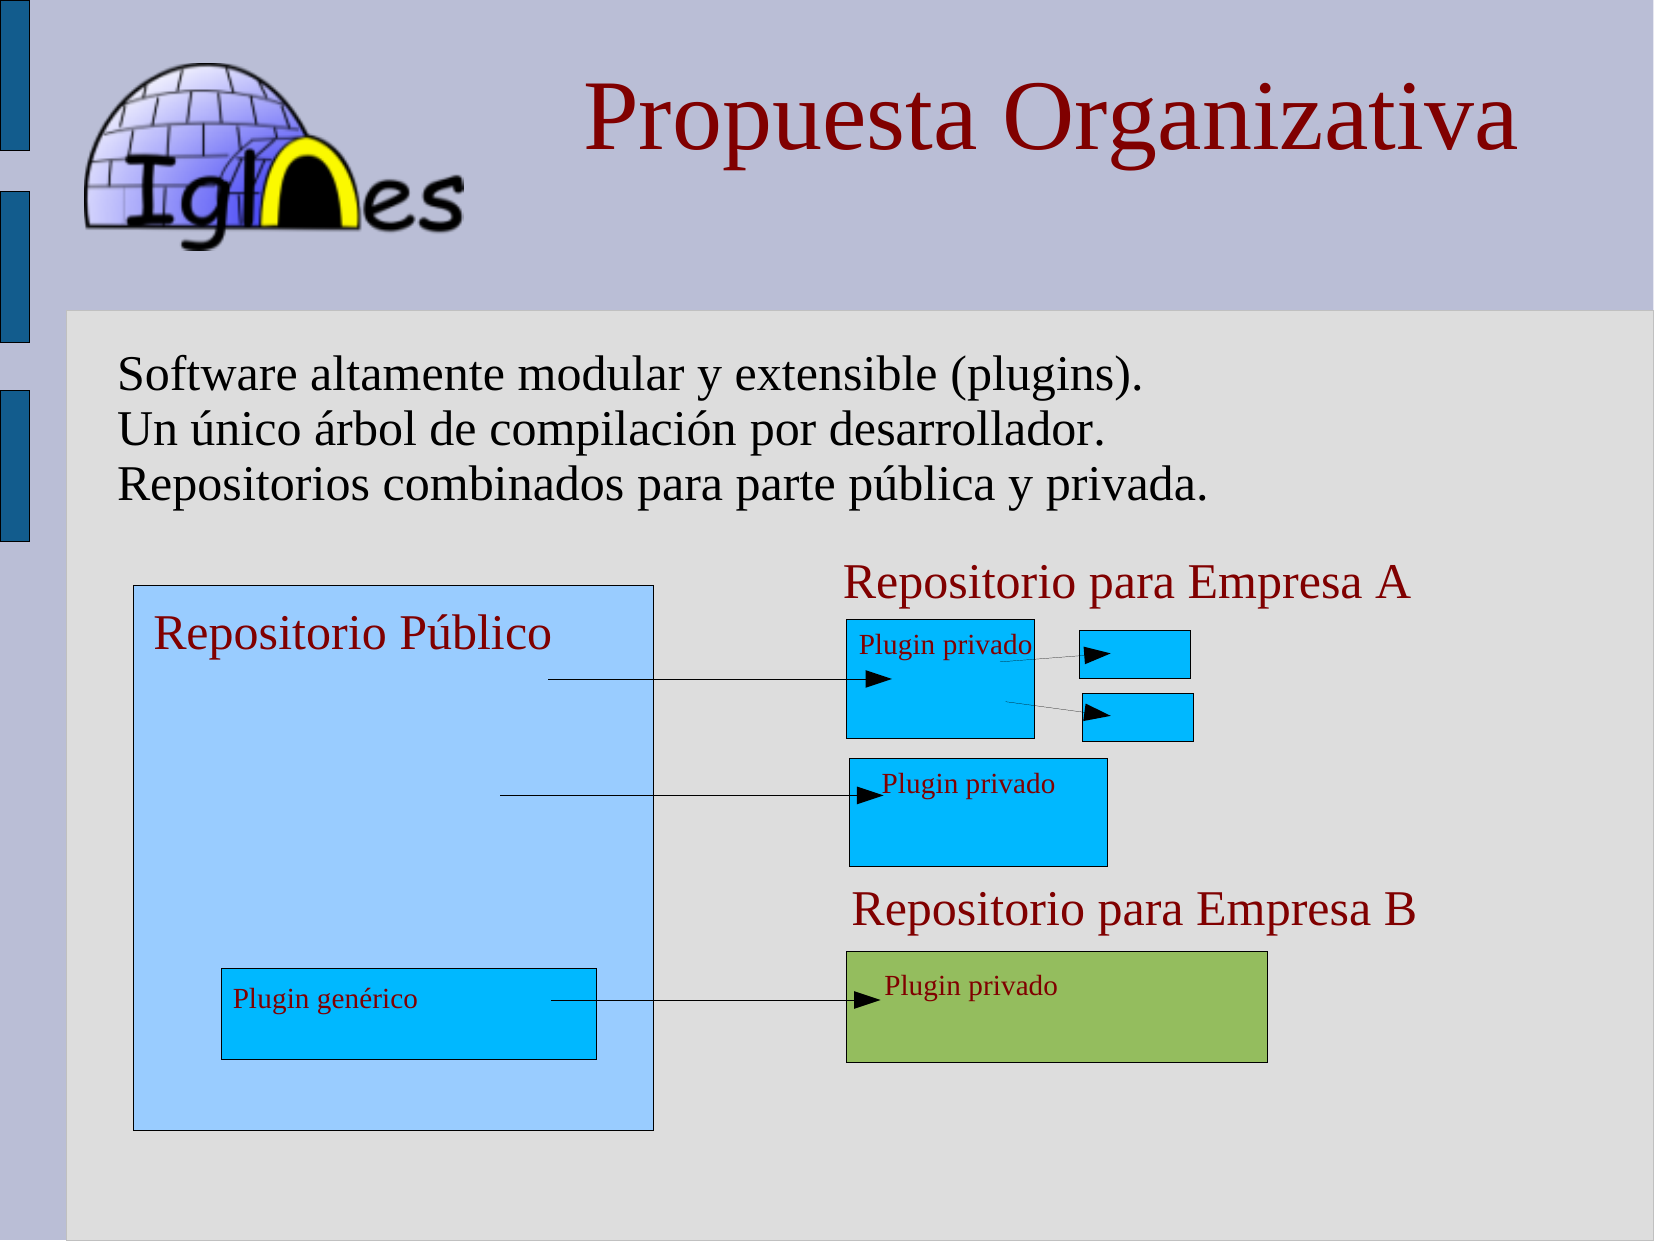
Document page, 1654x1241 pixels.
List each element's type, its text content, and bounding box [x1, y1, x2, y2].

text_box [846, 951, 1268, 1063]
text_box Repositorio para Empresa A [842, 554, 1526, 611]
text_box Repositorio Público [153, 605, 553, 662]
text_box [1082, 693, 1194, 742]
text_box Plugin privado [884, 969, 1071, 1003]
text_box [849, 758, 1108, 867]
text_box [846, 619, 1035, 739]
text_box Repositorio para Empresa B [851, 880, 1526, 938]
text_box Plugin privado [881, 767, 1056, 801]
text_box Plugin privado [858, 628, 1034, 662]
text_box Plugin genérico [232, 982, 535, 1017]
text_box Software altamente modular y extensible (plugins). Un único árbol de compilación por desarrollador. Repositorios combinados para parte pública y privada. [81, 345, 1634, 532]
picture [84, 63, 464, 252]
text_box [1079, 630, 1191, 679]
text_box Propuesta Organizativa [496, 60, 1607, 172]
text_box [133, 585, 654, 1131]
